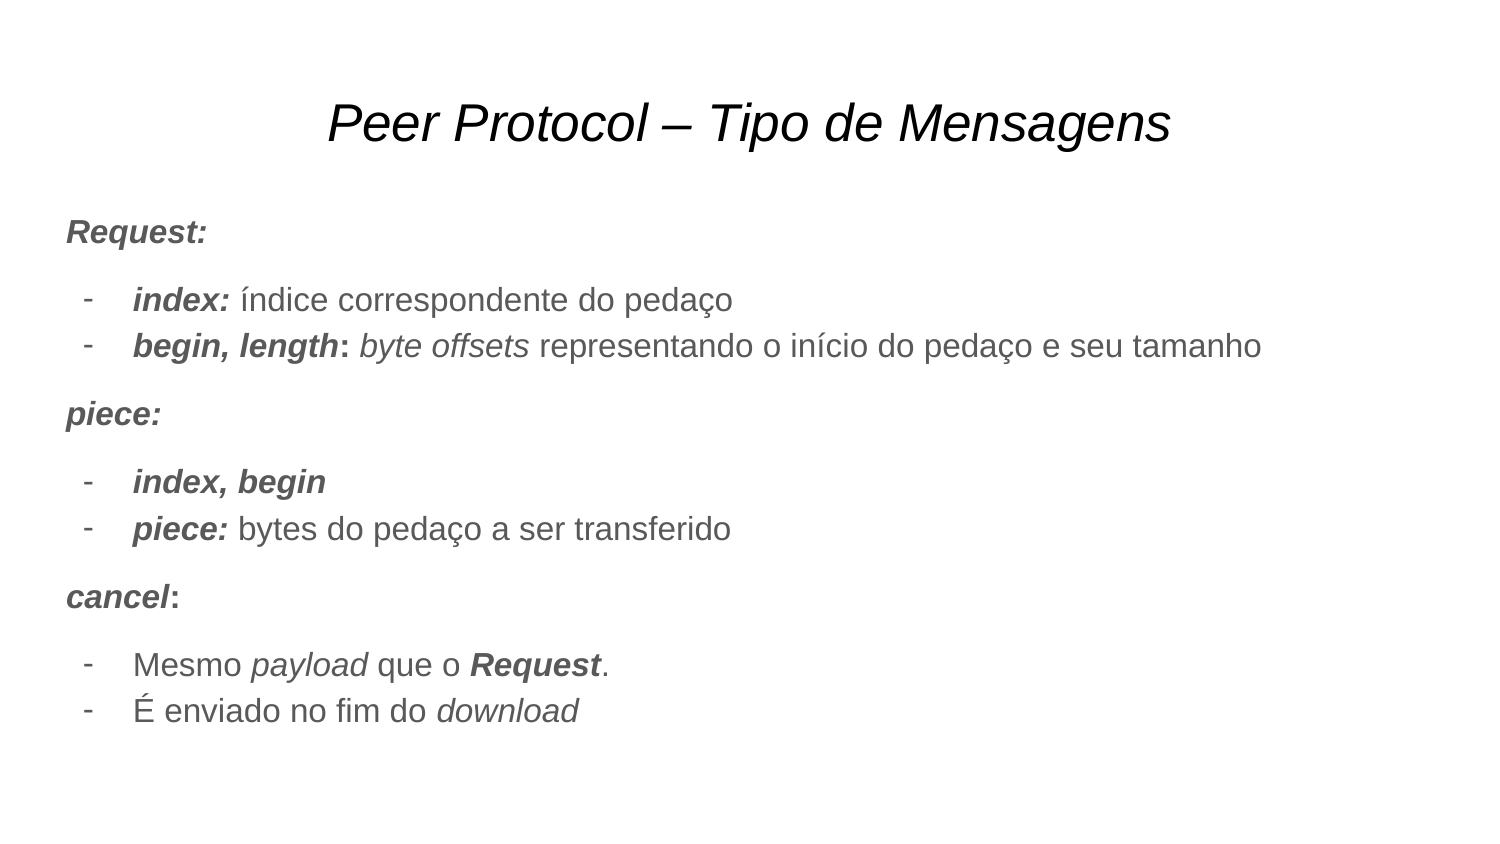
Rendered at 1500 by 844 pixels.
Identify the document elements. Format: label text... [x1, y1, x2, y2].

title Peer Protocol – Tipo de Mensagens [51, 72, 1449, 167]
list Request: index: índice correspondente do pedaço begin, length: byte offsets representando o início do pedaço e seu tamanho piece: index, begin piece: bytes do pedaço a ser transferido cancel: Mesmo payload que o Request. É enviado no fim do download [51, 189, 1449, 750]
